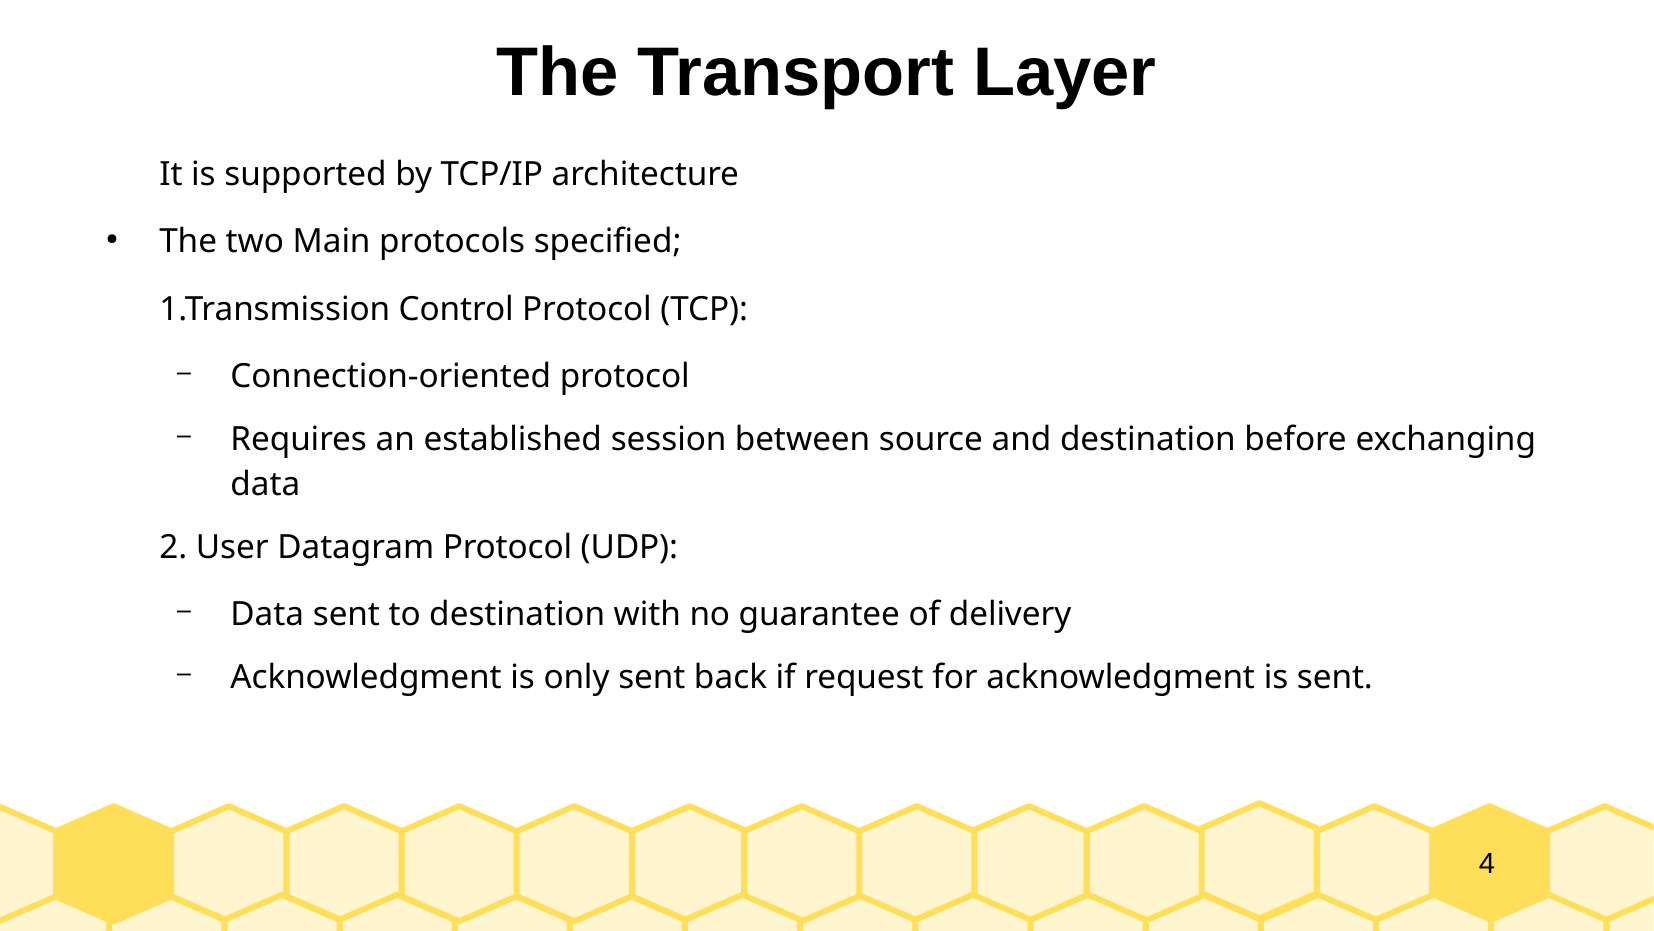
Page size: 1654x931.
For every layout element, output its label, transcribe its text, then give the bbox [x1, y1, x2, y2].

title The Transport Layer [88, 29, 1565, 113]
list It is supported by TCP/IP architecture The two Main protocols specified; 1.Transmission Control Protocol (TCP): Connection-oriented protocol Requires an established session between source and destination before exchanging data 2. User Datagram Protocol (UDP): Data sent to destination with no guarantee of delivery Acknowledgment is only sent back if request for acknowledgment is sent. [88, 150, 1565, 788]
